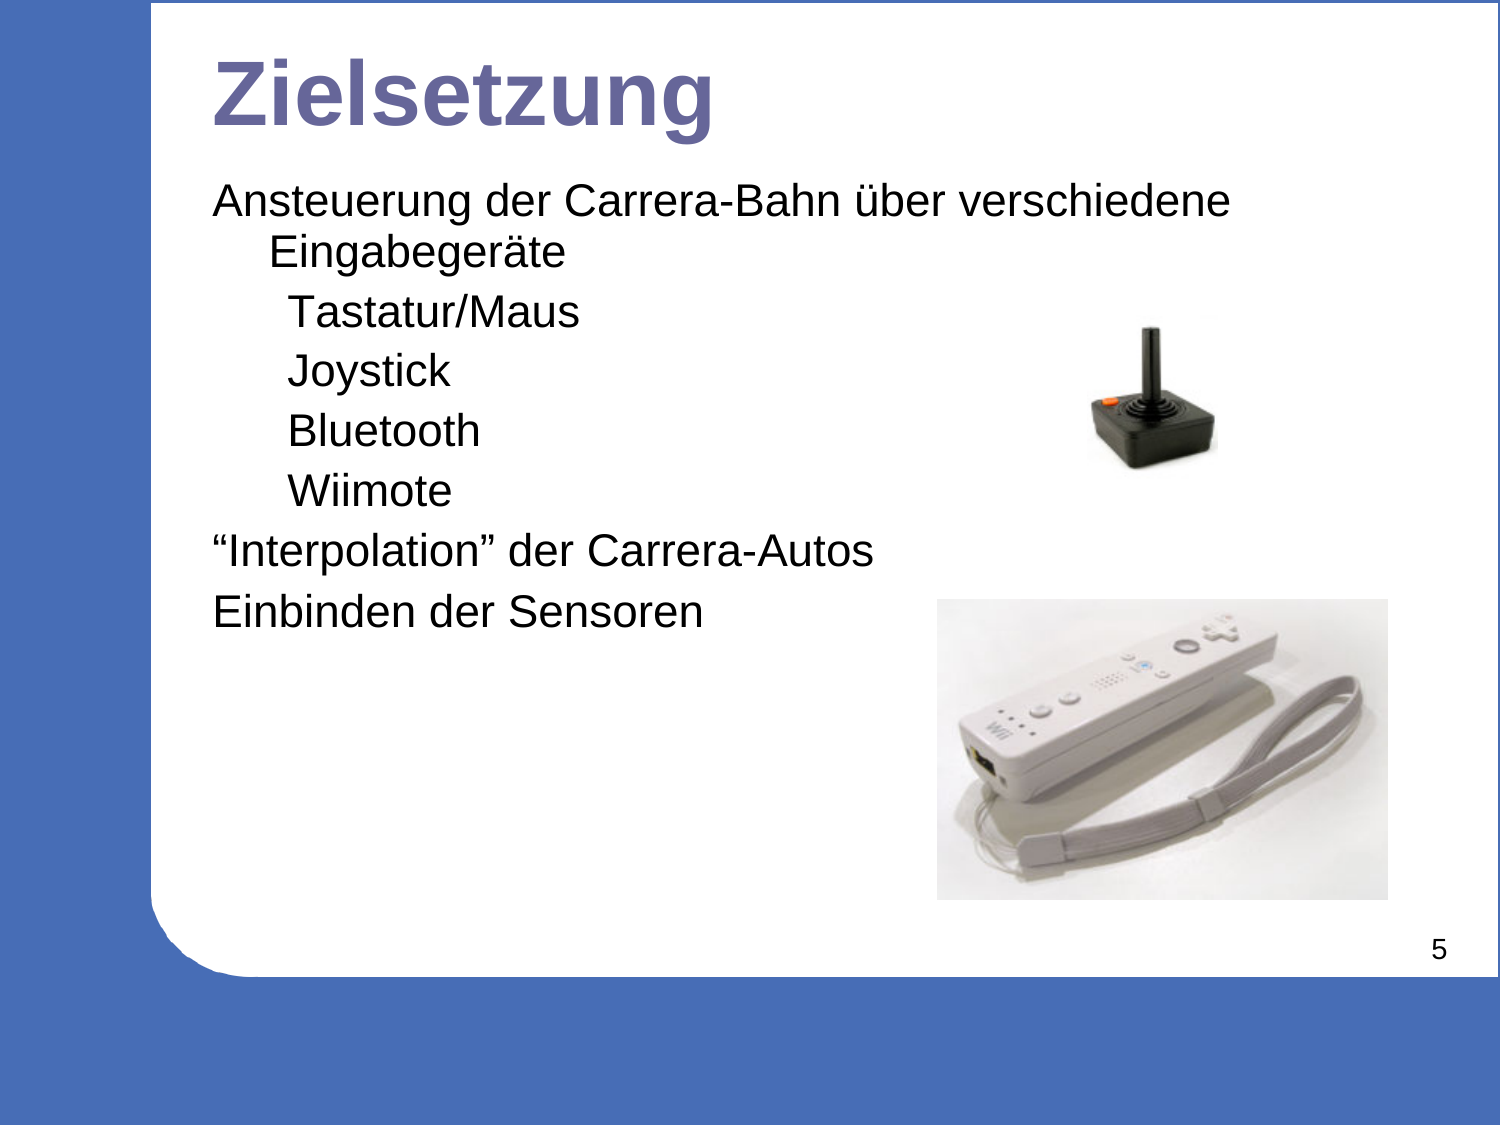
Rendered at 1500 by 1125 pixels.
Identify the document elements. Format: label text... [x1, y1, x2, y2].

picture [0, 0, 1500, 1125]
title Zielsetzung [212, 32, 1447, 156]
list Ansteuerung der Carrera-Bahn über verschiedene Eingabegeräte Tastatur/Maus Joystick Bluetooth Wiimote “Interpolation” der Carrera-Autos Einbinden der Sensoren [212, 174, 1448, 911]
